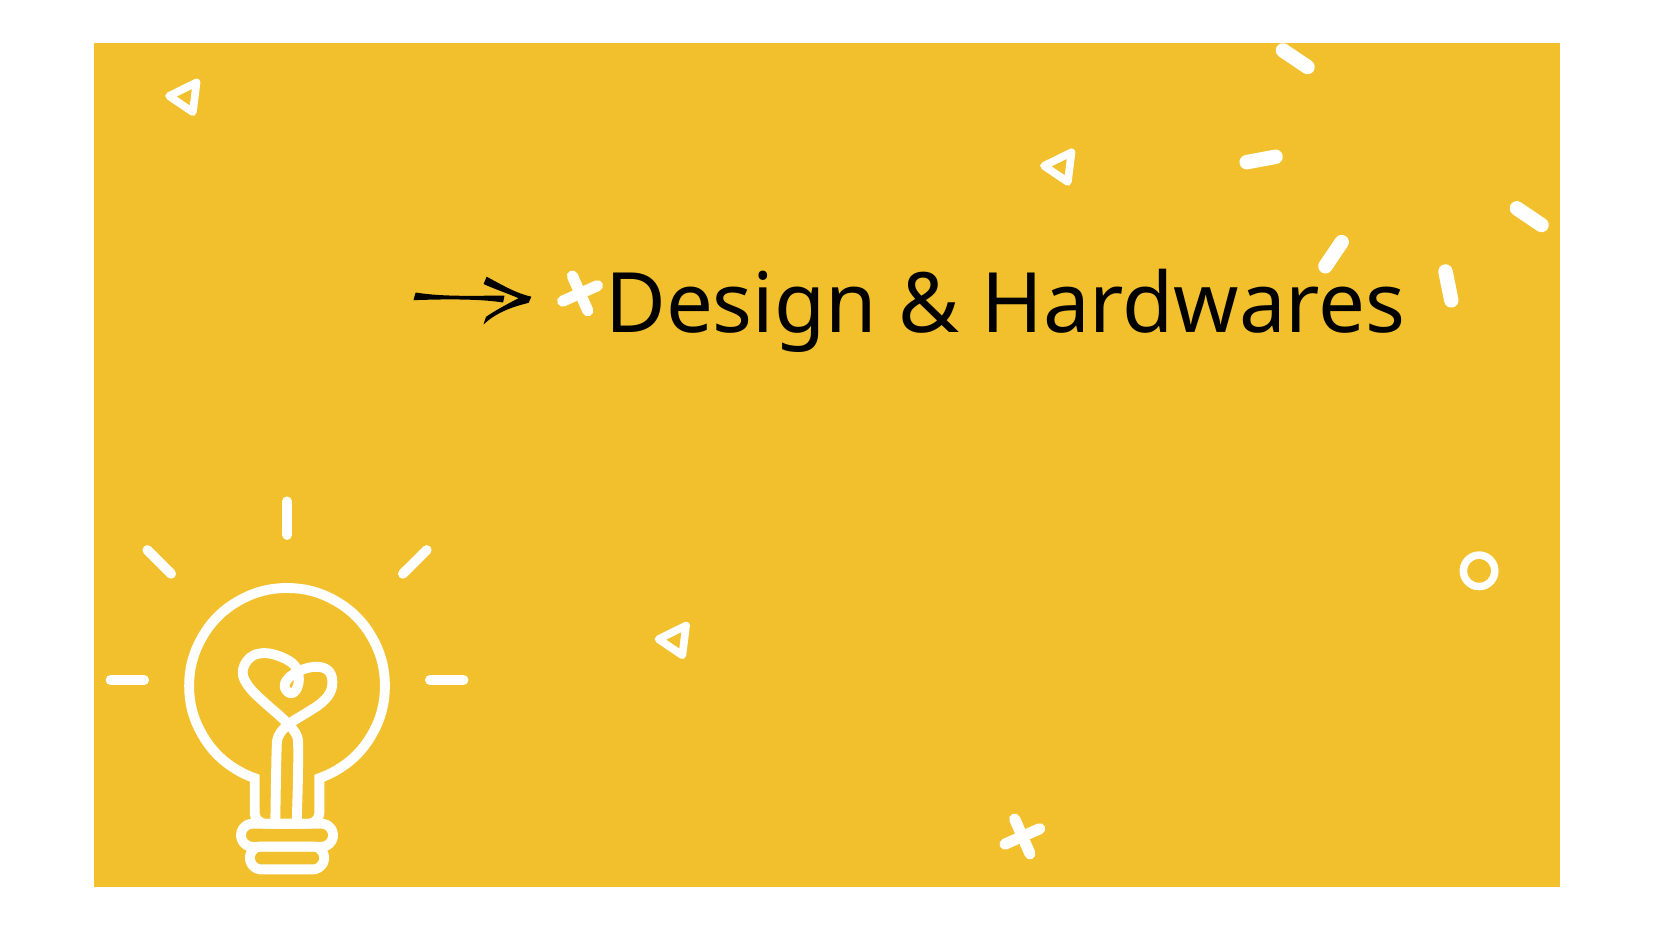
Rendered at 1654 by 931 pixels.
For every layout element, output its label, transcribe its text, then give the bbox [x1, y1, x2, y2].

picture [413, 276, 532, 325]
title Design & Hardwares [605, 186, 1447, 414]
